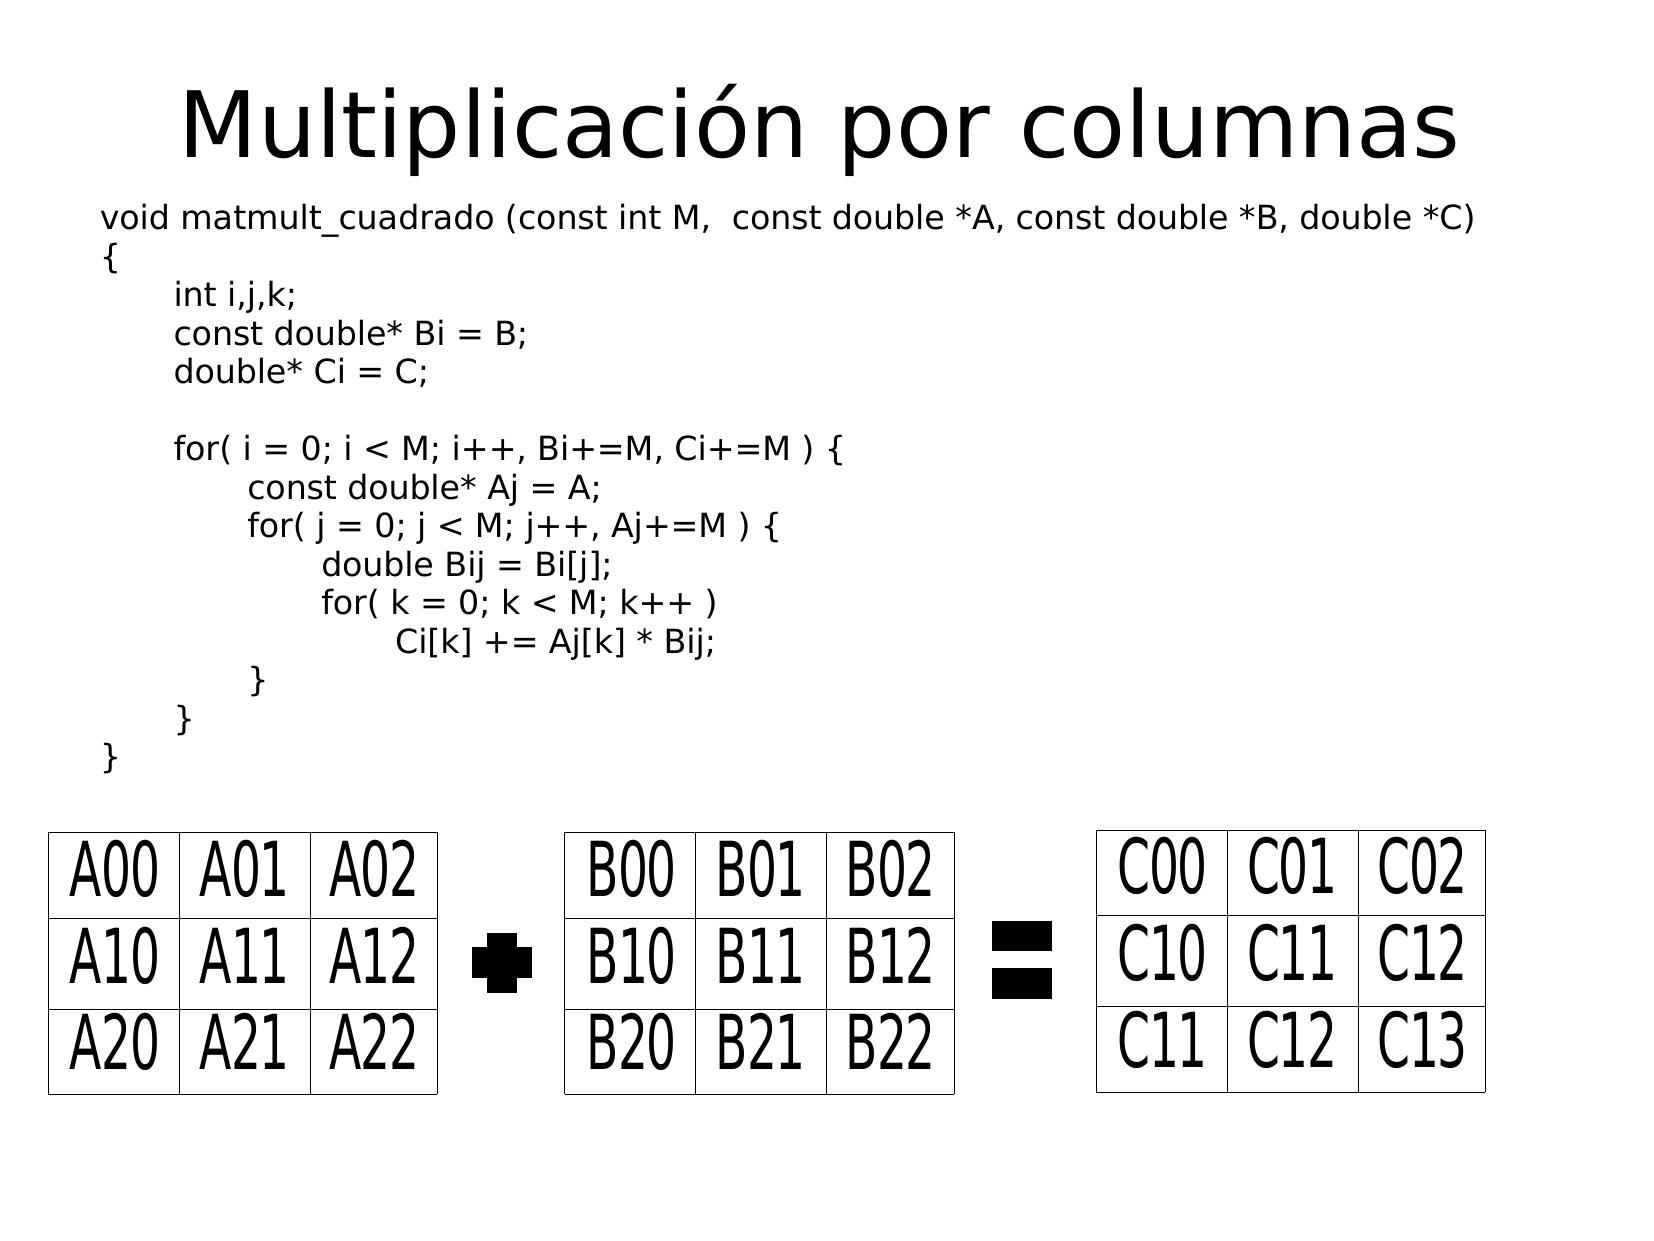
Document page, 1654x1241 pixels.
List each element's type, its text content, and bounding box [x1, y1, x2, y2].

chart [561, 1034, 960, 1101]
chart [1092, 1034, 1491, 1099]
text_box void matmult_cuadrado (const int M, const double *A, const double *B, double *C) { int i,j,k; const double* Bi = B; double* Ci = C; for( i = 0; i < M; i++, Bi+=M, Ci+=M ) { const double* Aj = A; for( j = 0; j < M; j++, Aj+=M ) { double Bij = Bi[j]; for( k = 0; k < M; k++ ) Ci[k] += Aj[k] * Bij; } } } [84, 191, 1595, 1034]
title Multiplicación por columnas [76, 29, 1565, 222]
chart [44, 826, 443, 1101]
